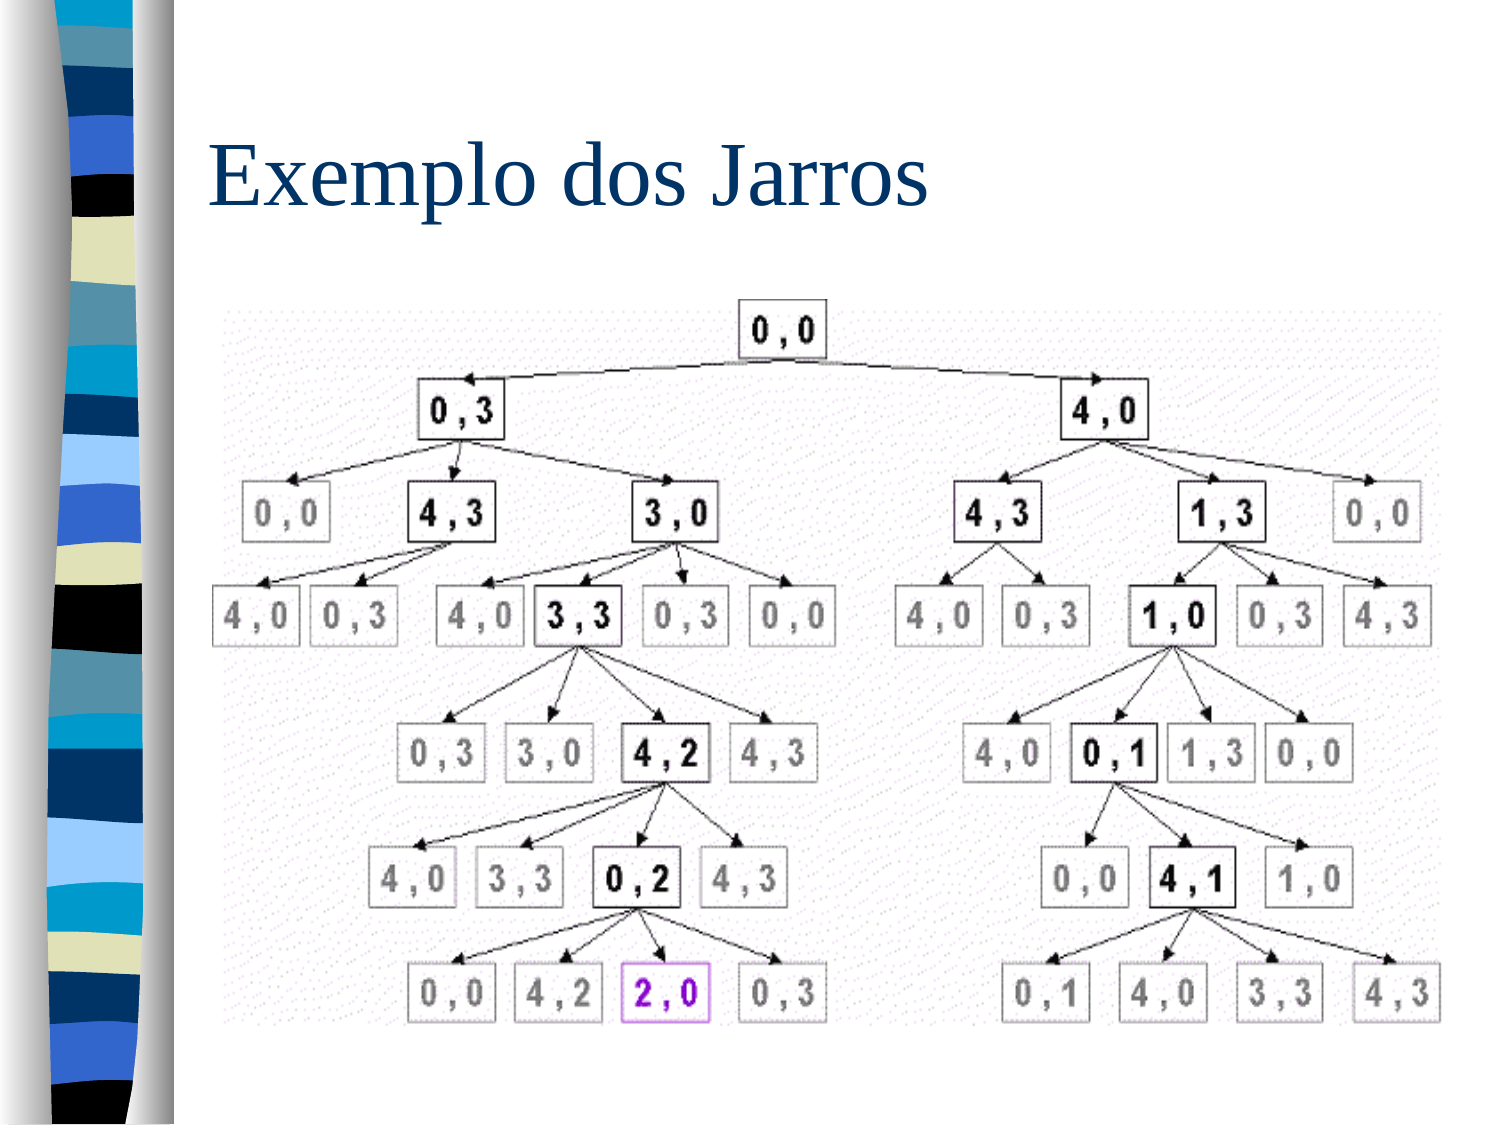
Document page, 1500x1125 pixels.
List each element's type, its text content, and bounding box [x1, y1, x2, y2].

title Exemplo dos Jarros [192, 74, 1468, 263]
picture [212, 299, 1443, 1026]
